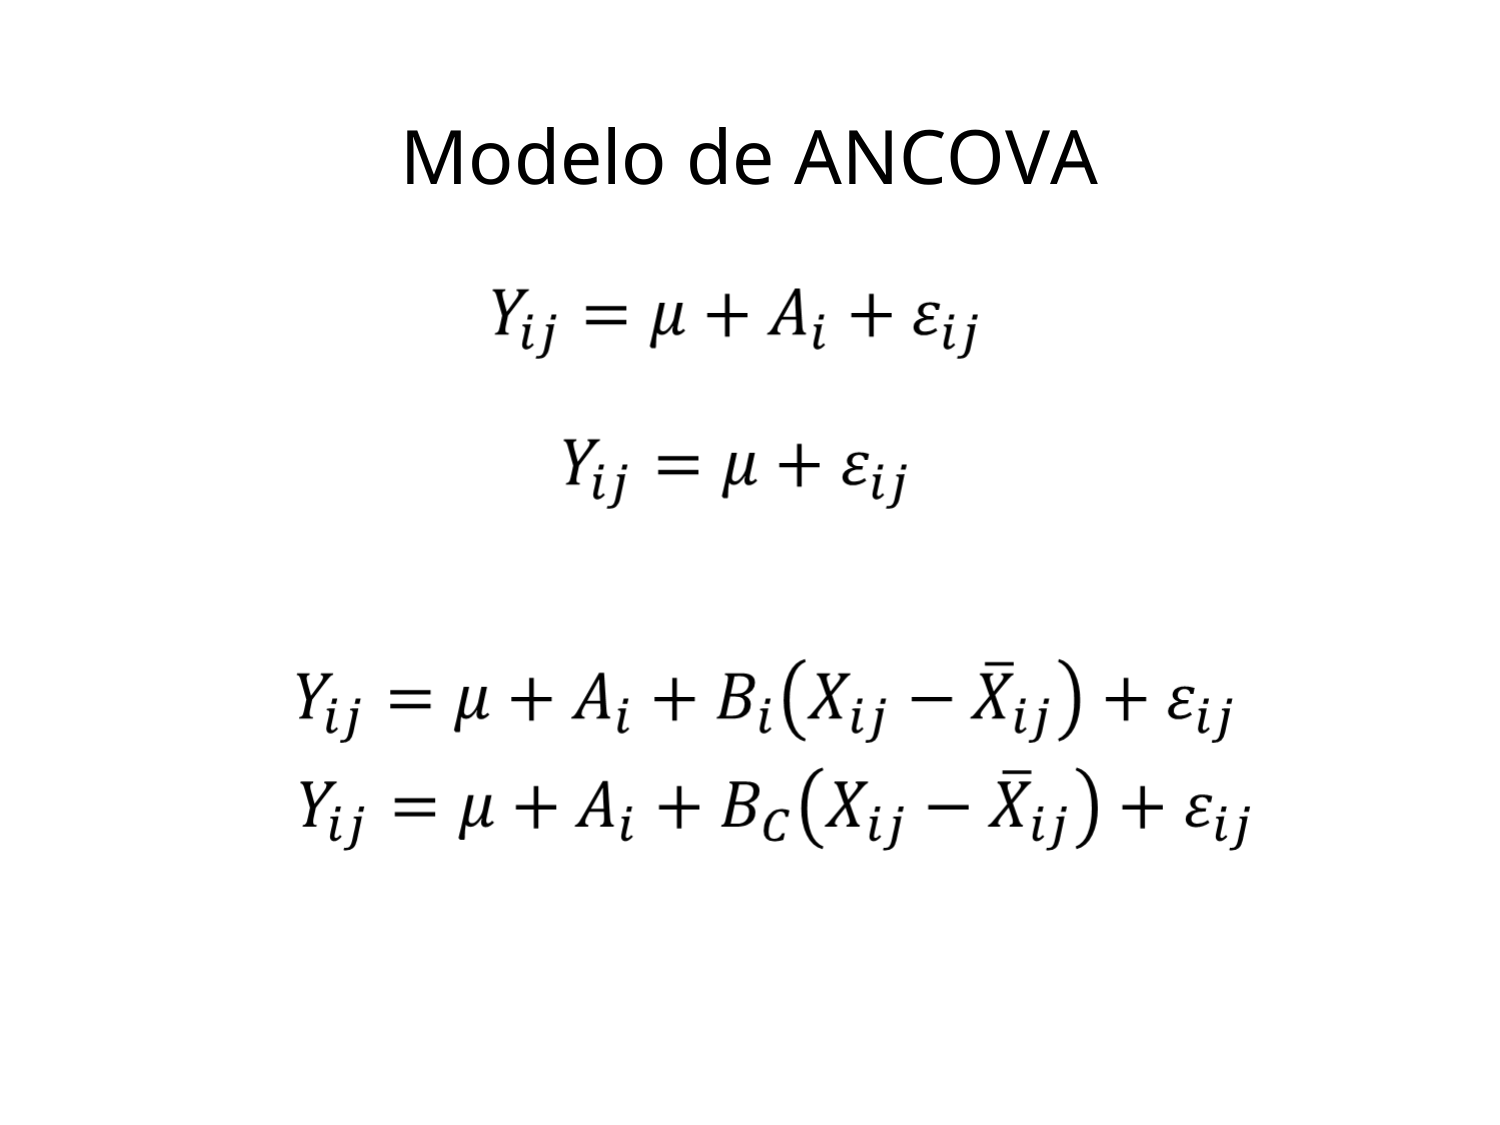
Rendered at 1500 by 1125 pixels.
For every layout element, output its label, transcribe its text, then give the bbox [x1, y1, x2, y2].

title Modelo de ANCOVA [112, 61, 1387, 249]
picture [99, 411, 1374, 516]
picture [128, 641, 1414, 862]
picture [99, 262, 1374, 366]
